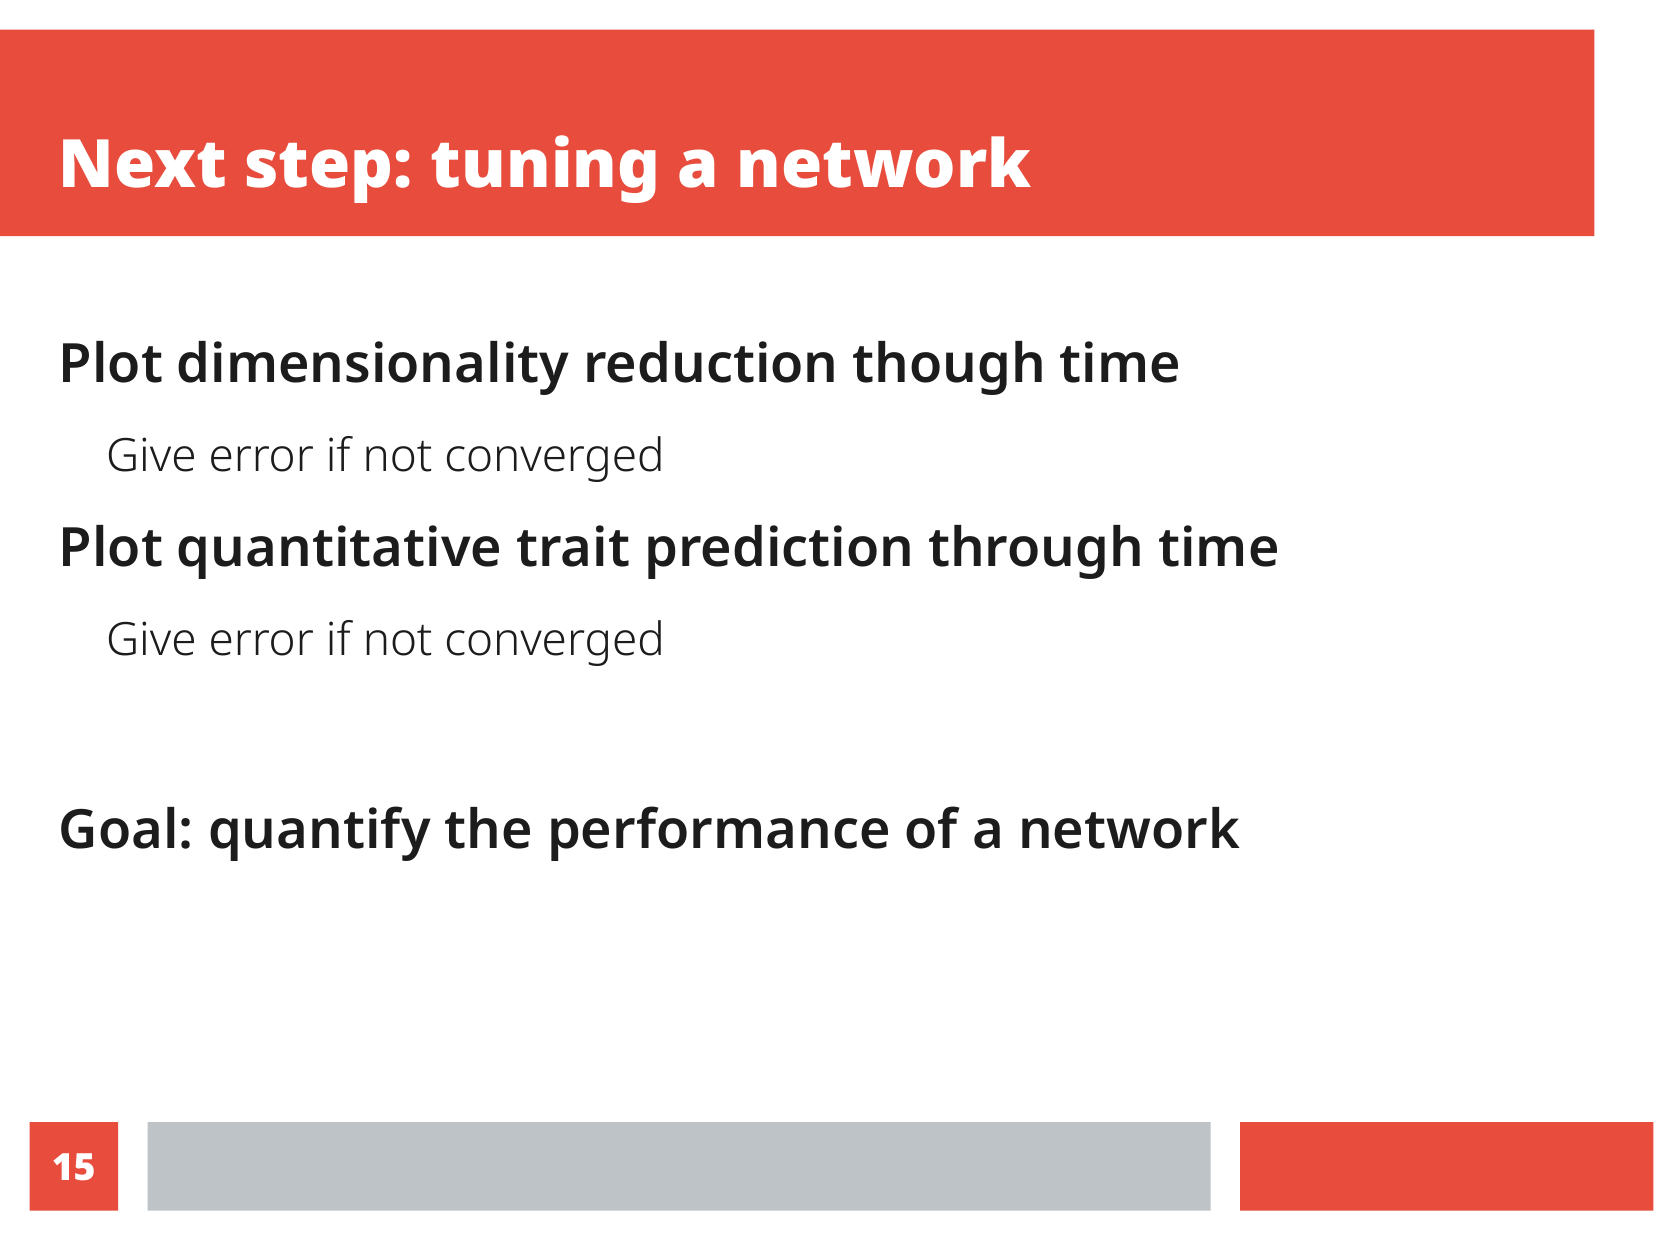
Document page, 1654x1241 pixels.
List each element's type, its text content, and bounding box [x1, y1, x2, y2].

list Plot dimensionality reduction though time Give error if not converged Plot quantitative trait prediction through time Give error if not converged Goal: quantify the performance of a network [59, 324, 1565, 1093]
title Next step: tuning a network [59, 59, 1595, 207]
